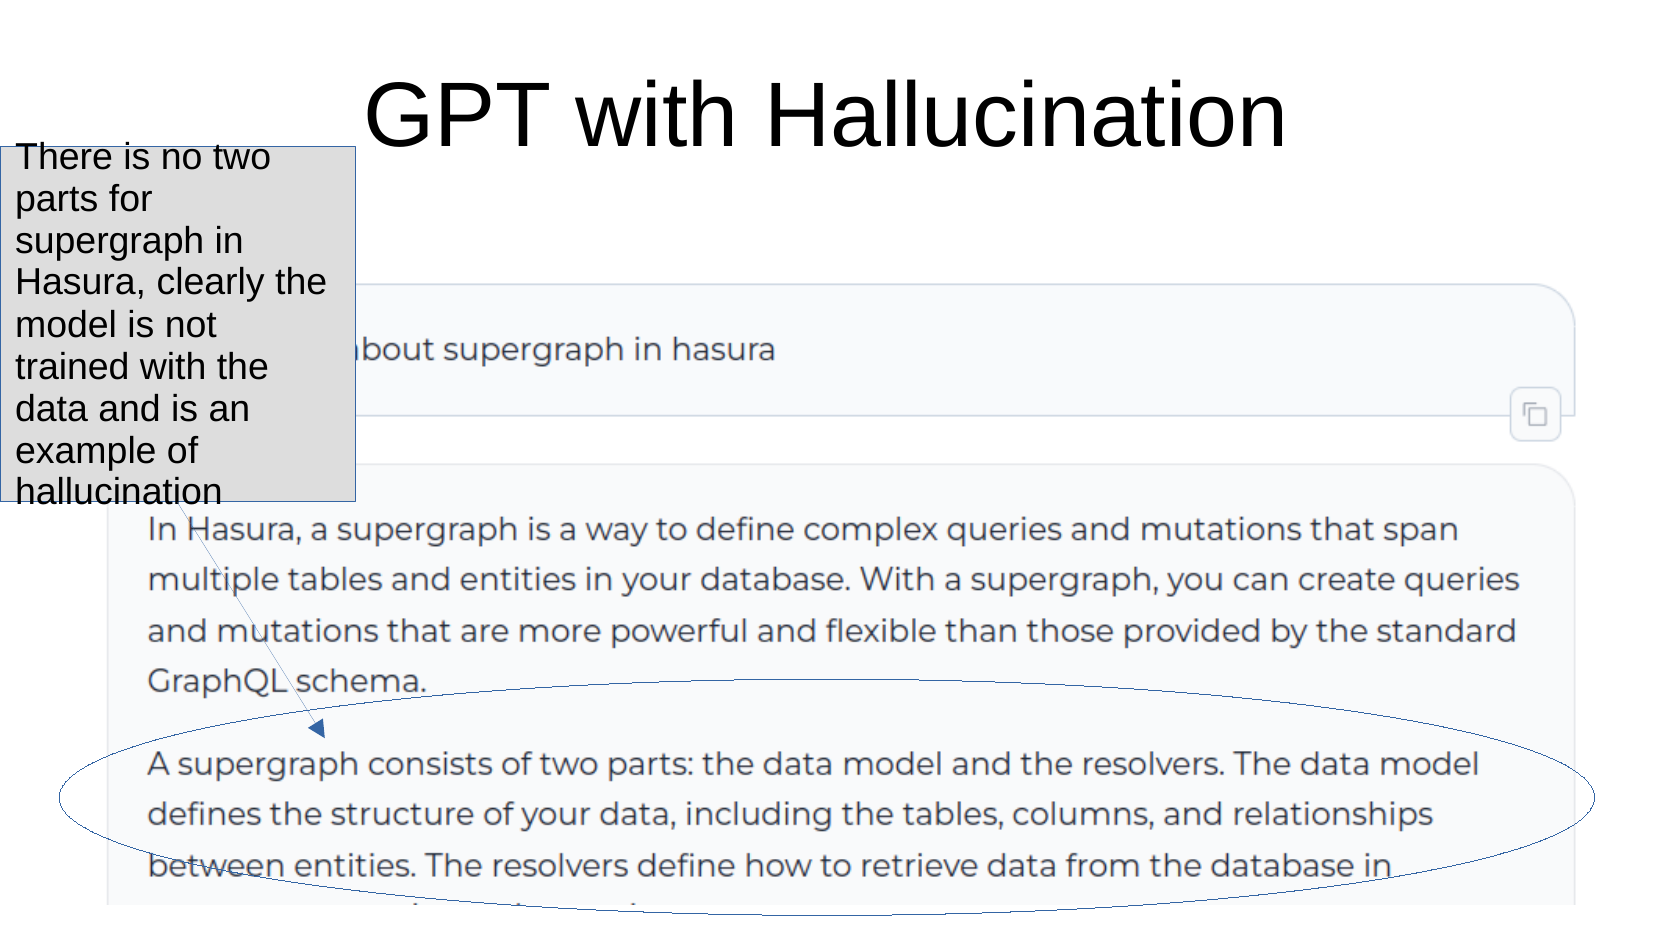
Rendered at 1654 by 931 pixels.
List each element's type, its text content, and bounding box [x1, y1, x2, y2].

title GPT with Hallucination [82, 37, 1571, 193]
picture [29, 265, 1582, 905]
text_box There is no two parts for supergraph in Hasura, clearly the model is not trained with the data and is an example of hallucination [0, 146, 356, 502]
